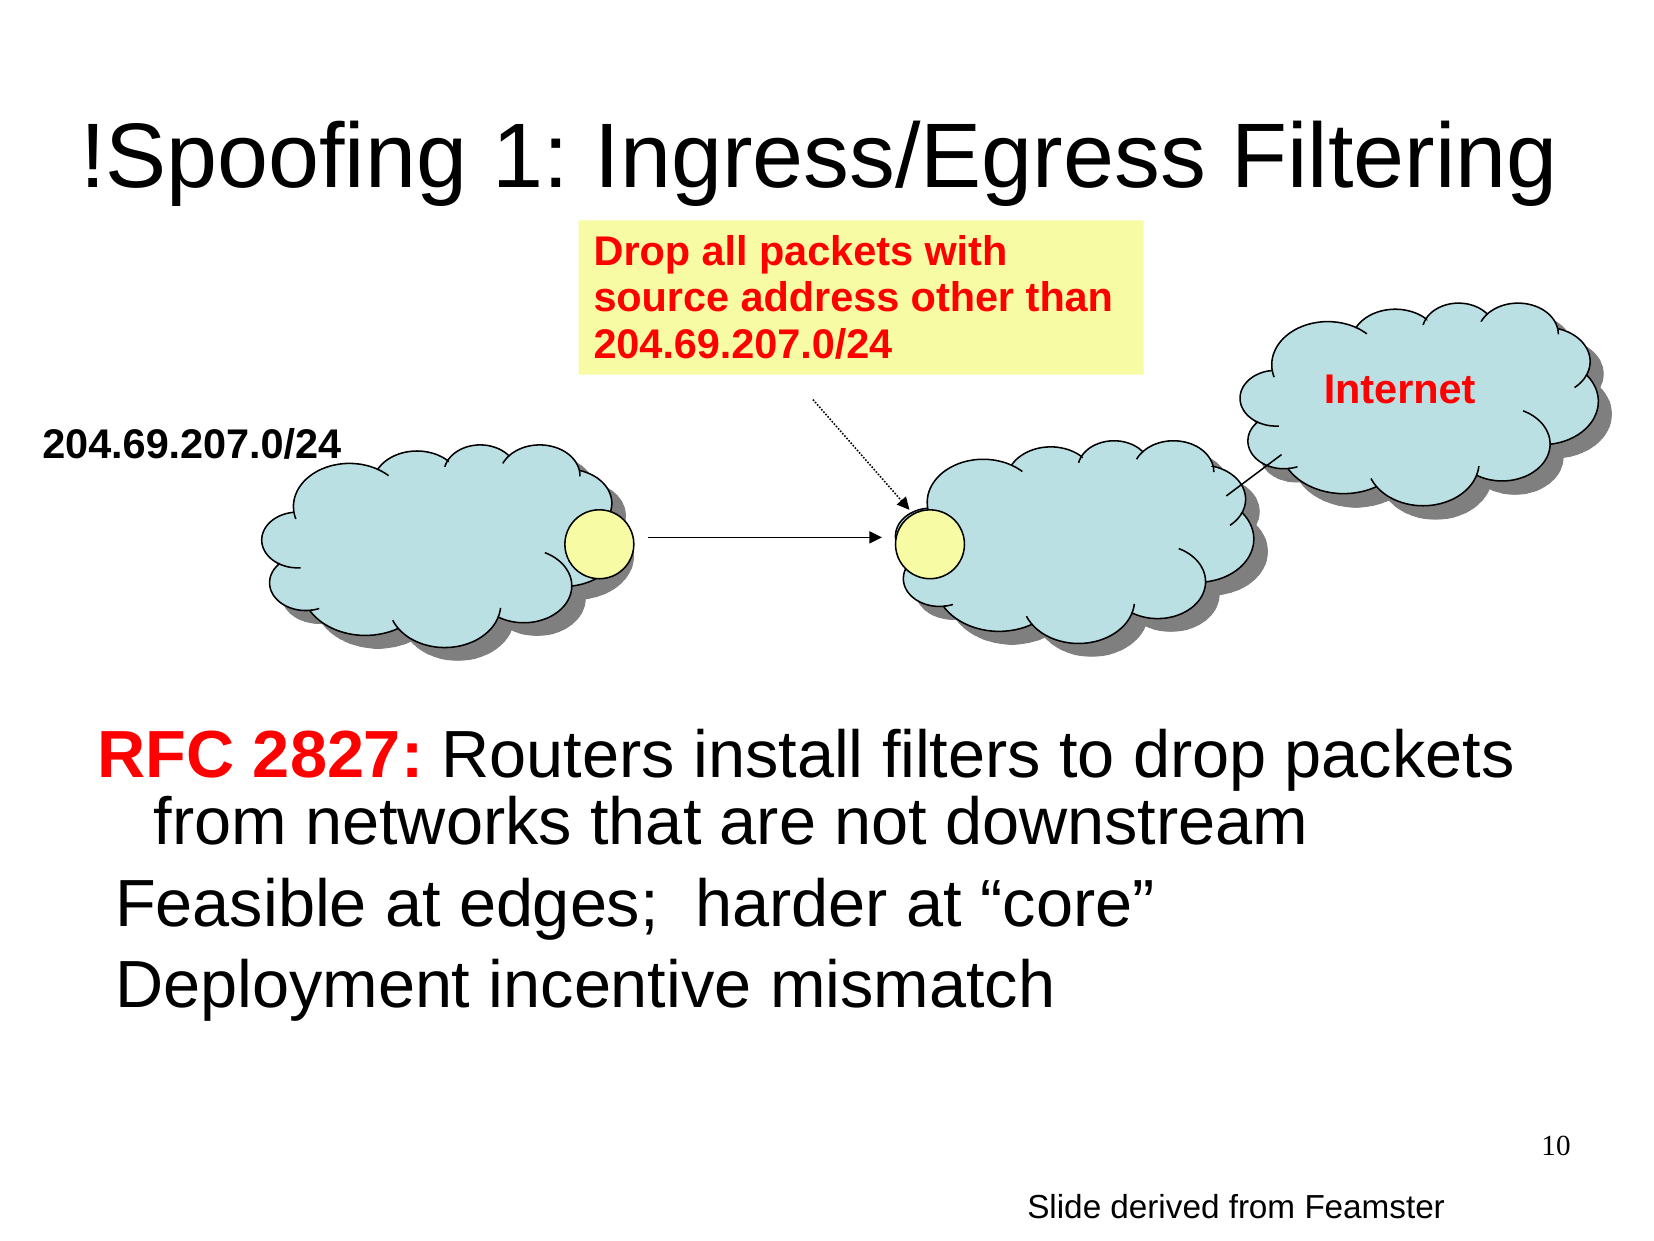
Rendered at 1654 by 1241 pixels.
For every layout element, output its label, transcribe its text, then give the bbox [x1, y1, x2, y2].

text_box 204.69.207.0/24 [27, 413, 373, 476]
text_box [895, 440, 1254, 644]
text_box Slide derived from Feamster [1012, 1181, 1613, 1238]
text_box [1240, 303, 1599, 506]
text_box Drop all packets with source address other than 204.69.207.0/24 [578, 220, 1144, 375]
text_box Internet [1308, 358, 1585, 420]
list RFC 2827: Routers install filters to drop packets from networks that are not downstream Feasible at edges; harder at “core” Deployment incentive mismatch [82, 715, 1571, 1241]
text_box [261, 444, 634, 648]
title !Spoofing 1: Ingress/Egress Filtering [27, 52, 1613, 260]
